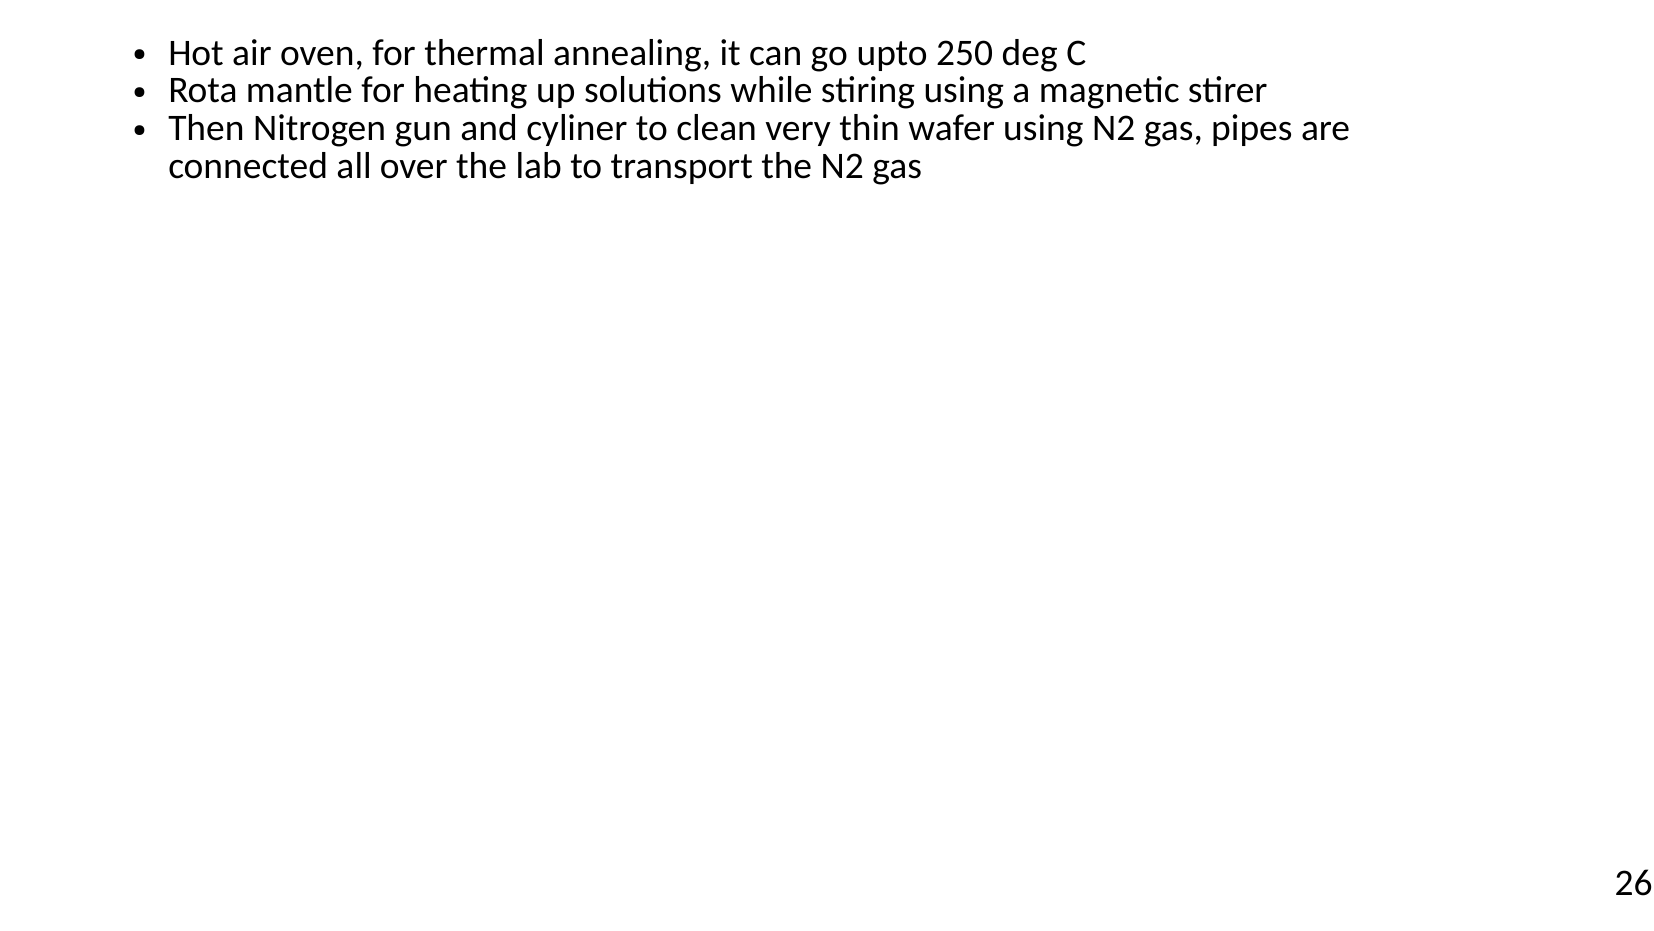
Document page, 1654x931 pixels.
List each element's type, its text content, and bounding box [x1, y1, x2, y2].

text_box Hot air oven, for thermal annealing, it can go upto 250 deg C Rota mantle for heating up solutions while stiring using a magnetic stirer Then Nitrogen gun and cyliner to clean very thin wafer using N2 gas, pipes are connected all over the lab to transport the N2 gas [118, 29, 1447, 196]
text_box <number> [1479, 860, 1654, 931]
